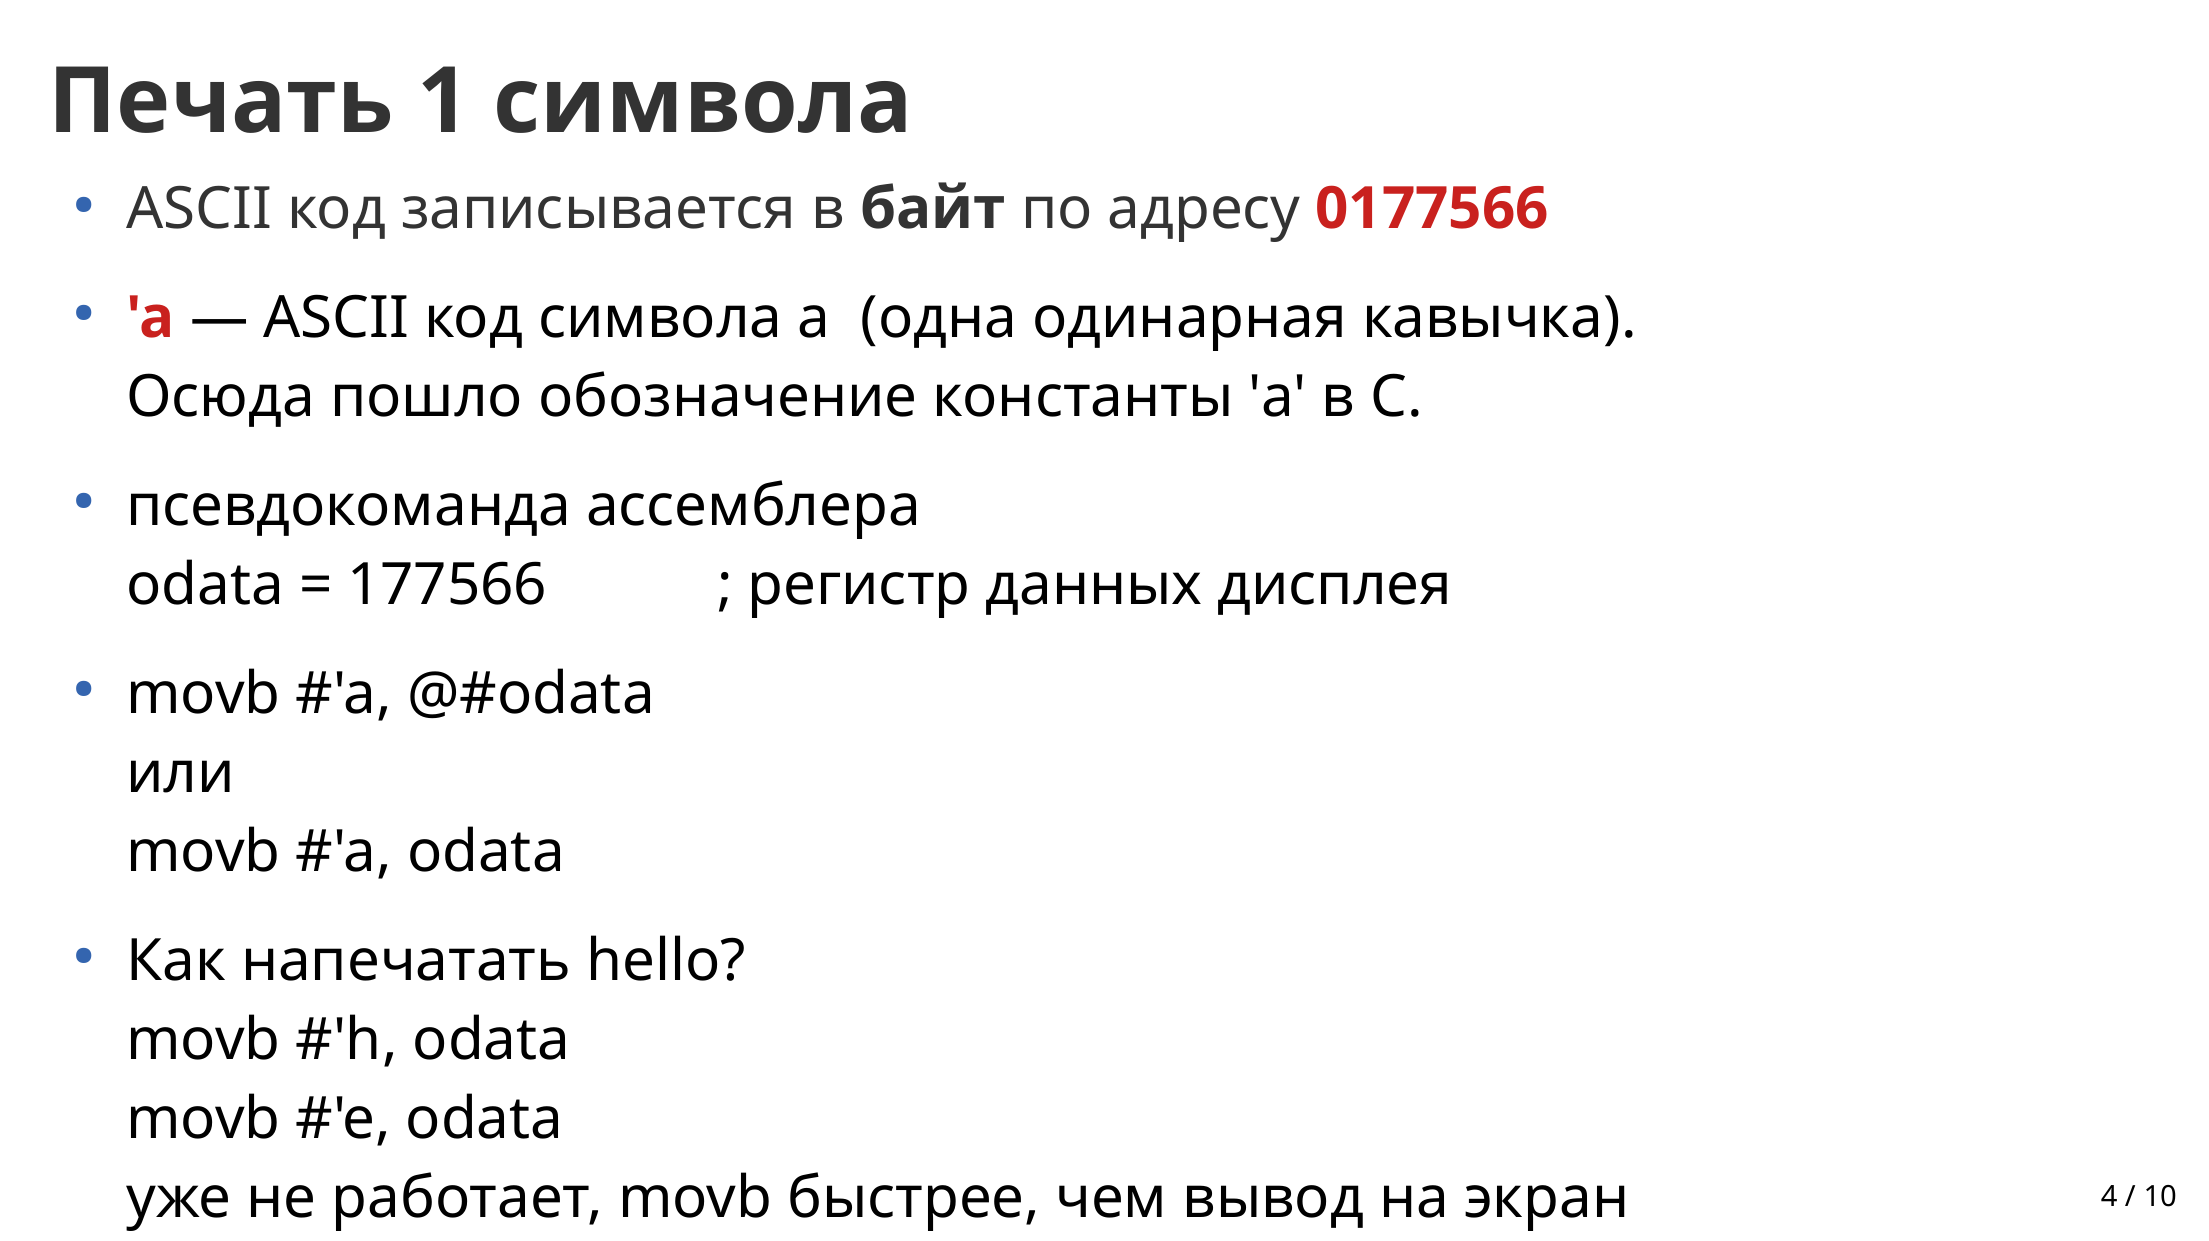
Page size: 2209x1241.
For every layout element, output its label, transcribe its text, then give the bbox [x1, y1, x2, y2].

list ASCII код записывается в байт по адресу 0177566 'a — ASCII код символа а (одна одинарная кавычка). Осюда пошло обозначение константы 'a' в С. псевдокоманда ассемблера odata = 177566 ; регистр данных дисплея movb #'a, @#odata или movb #'a, odata Как напечатать hello? movb #'h, odata movb #'e, odata уже не работает, movb быстрее, чем вывод на экран [55, 166, 1690, 1147]
title Печать 1 символа [48, 34, 2174, 160]
